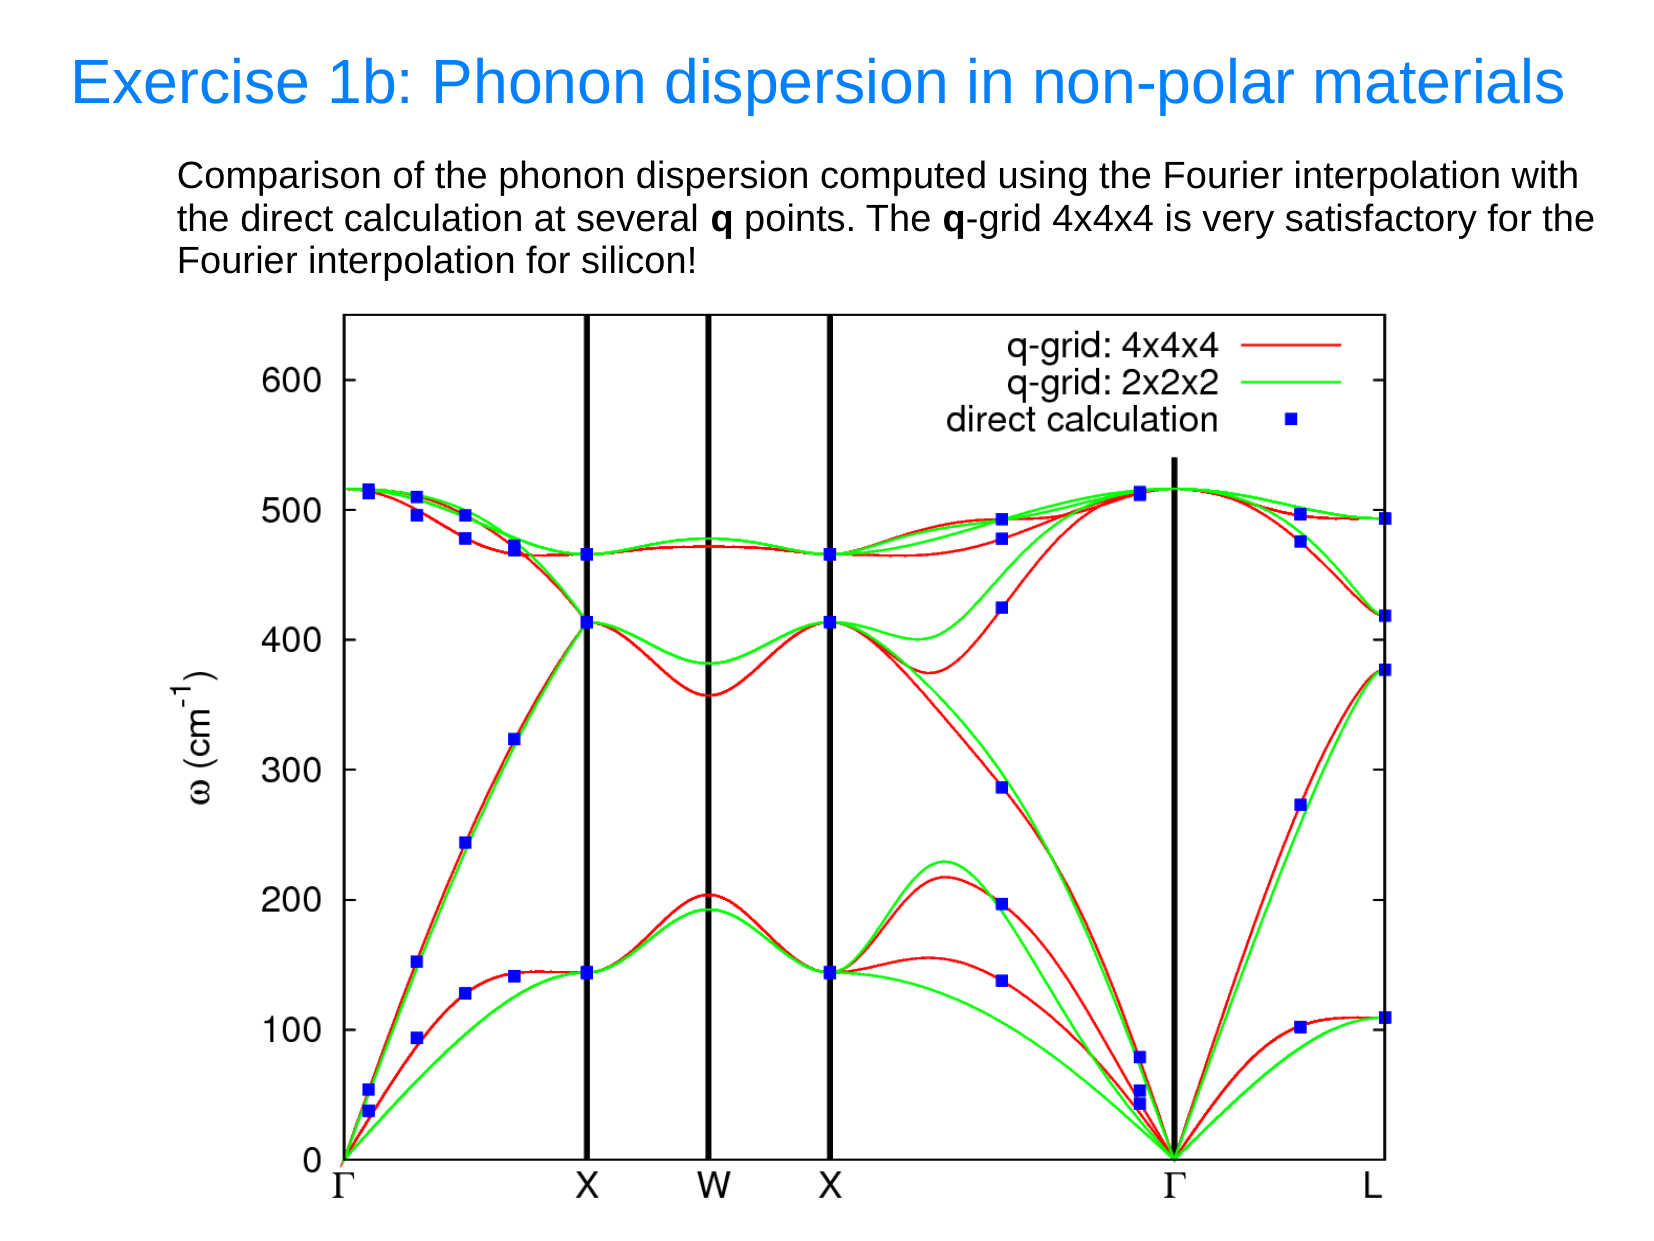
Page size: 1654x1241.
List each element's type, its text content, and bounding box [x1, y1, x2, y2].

list Comparison of the phonon dispersion computed using the Fourier interpolation with the direct calculation at several q points. The q-grid 4x4x4 is very satisfactory for the Fourier interpolation for silicon! [112, 154, 1621, 283]
picture [155, 299, 1401, 1201]
title Exercise 1b: Phonon dispersion in non-polar materials [45, 0, 1572, 186]
